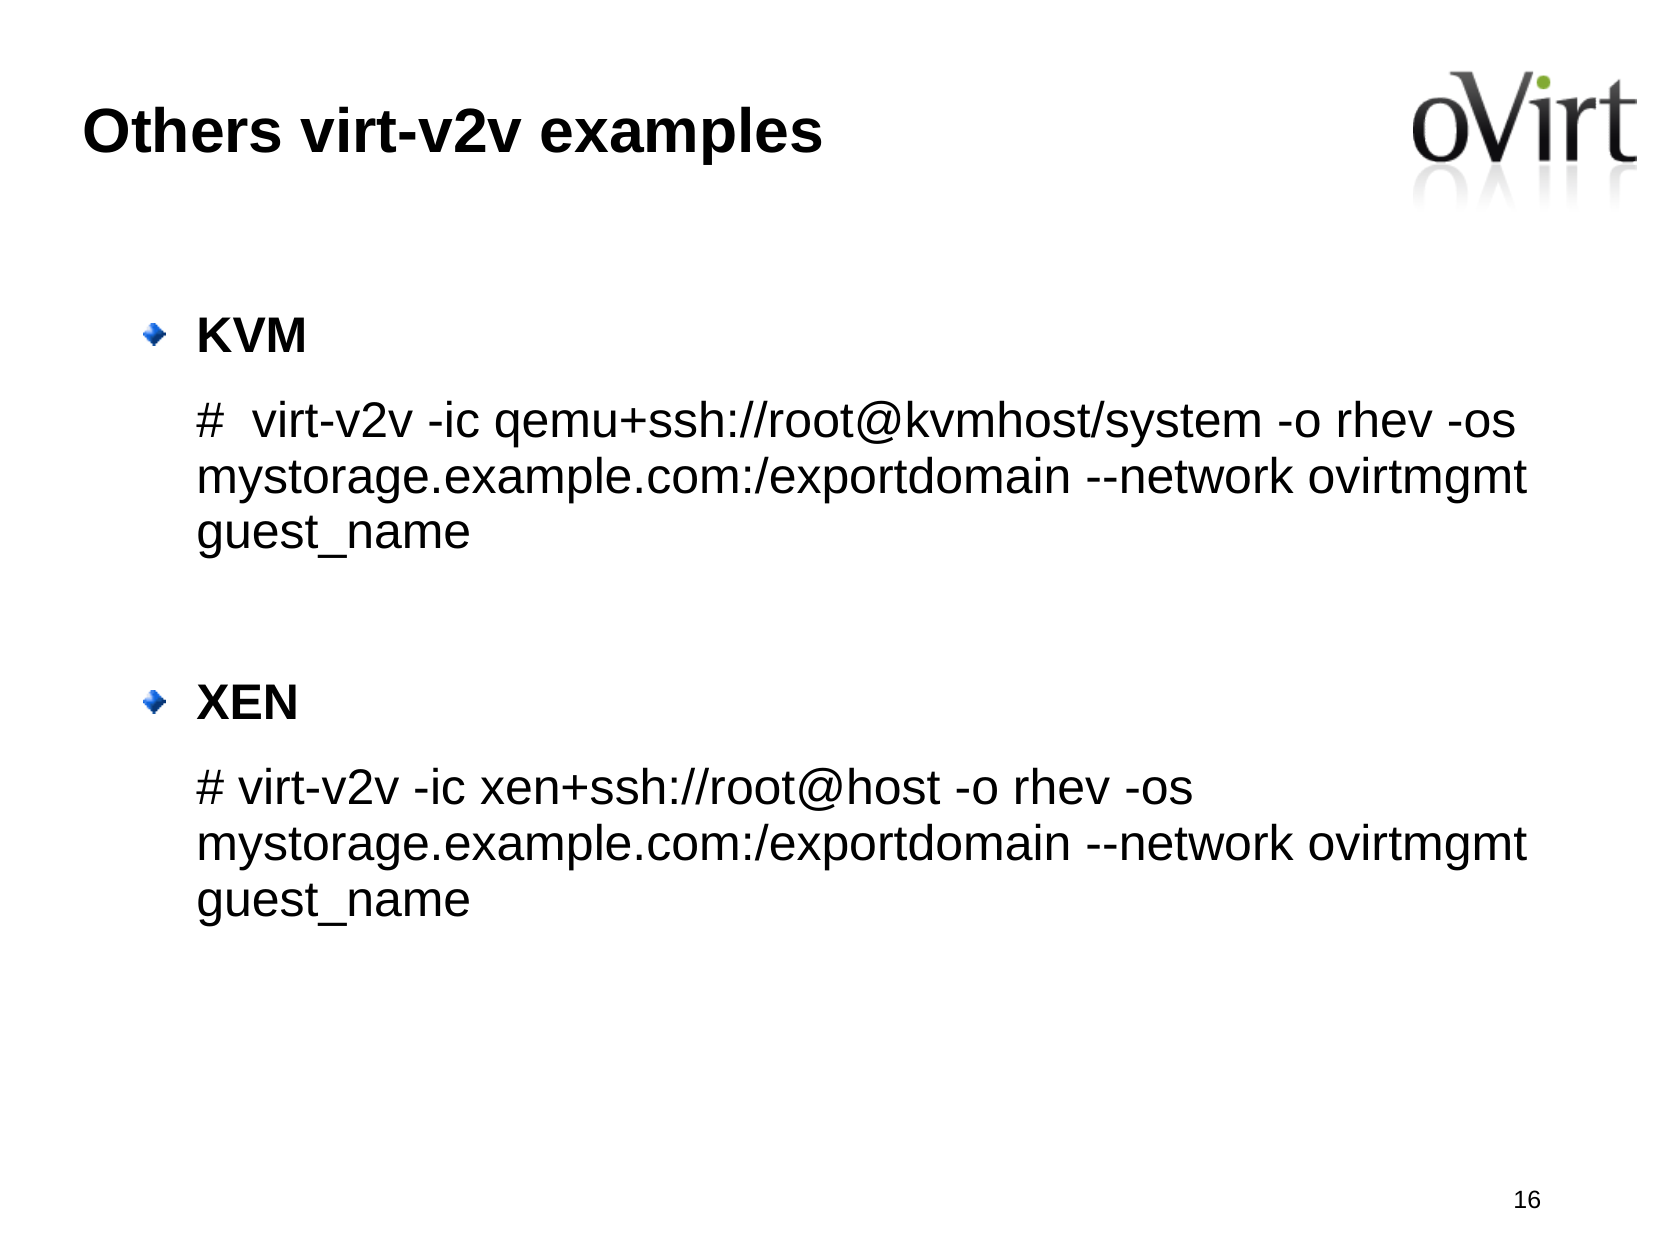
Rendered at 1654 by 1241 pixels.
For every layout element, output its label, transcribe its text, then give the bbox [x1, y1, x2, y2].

title Others virt-v2v examples [82, 37, 1303, 226]
picture [1413, 63, 1637, 212]
list KVM # virt-v2v -ic qemu+ssh://root@kvmhost/system -o rhev -os mystorage.example.com:/exportdomain --network ovirtmgmt guest_name XEN # virt-v2v -ic xen+ssh://root@host -o rhev -os mystorage.example.com:/exportdomain --network ovirtmgmt guest_name [125, 221, 1654, 1098]
